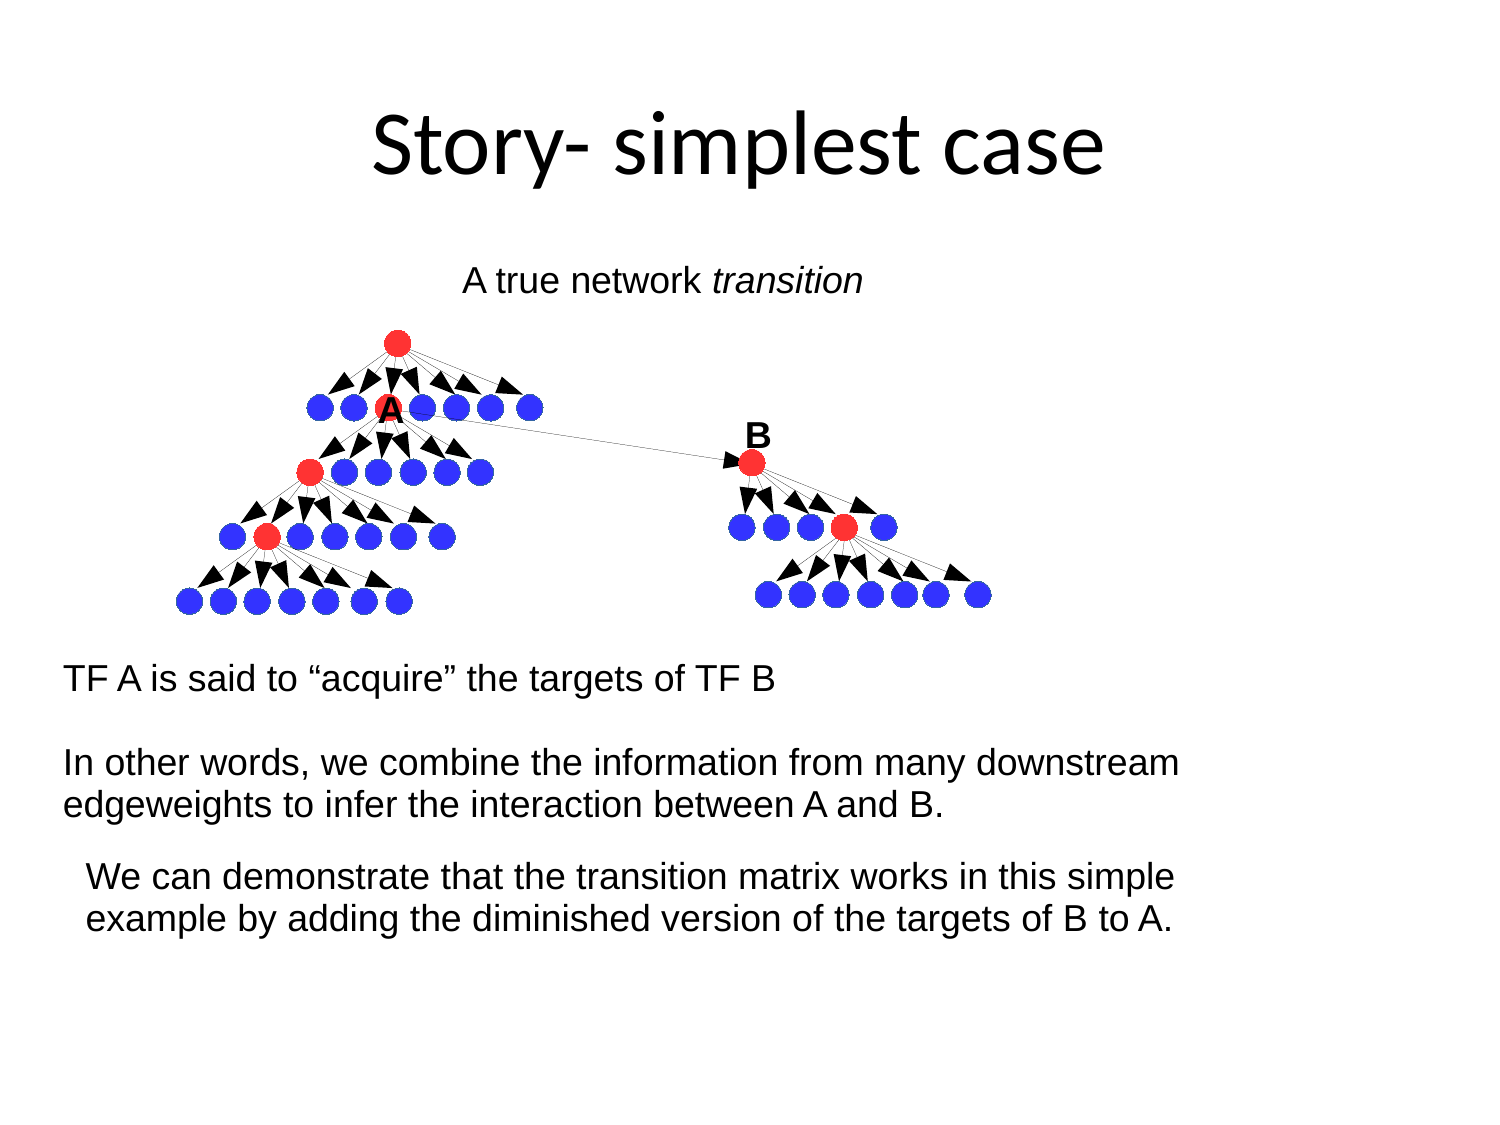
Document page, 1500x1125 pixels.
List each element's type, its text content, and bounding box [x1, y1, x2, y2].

text_box [278, 588, 306, 615]
text_box [210, 588, 237, 615]
text_box [286, 523, 314, 550]
text_box [385, 587, 413, 615]
text_box [253, 523, 281, 550]
text_box A true network transition [447, 252, 918, 310]
text_box [788, 581, 816, 608]
text_box [477, 394, 504, 422]
text_box [755, 581, 782, 608]
text_box [420, 414, 433, 422]
text_box [384, 330, 411, 357]
text_box [822, 581, 850, 608]
text_box TF A is said to “acquire” the targets of TF B In other words, we combine the information from many downstream edgeweights to infer the interaction between A and B. [48, 650, 1233, 859]
text_box [964, 581, 992, 608]
text_box [243, 588, 271, 615]
text_box [467, 459, 494, 486]
text_box [340, 394, 362, 422]
text_box [797, 514, 824, 541]
text_box [870, 514, 898, 541]
text_box [306, 394, 334, 421]
text_box [763, 514, 790, 541]
text_box [331, 458, 358, 486]
text_box [738, 464, 765, 476]
text_box [728, 514, 756, 541]
text_box B [730, 407, 787, 464]
text_box [420, 394, 436, 415]
text_box [516, 394, 544, 421]
text_box [390, 523, 417, 550]
text_box [428, 523, 456, 550]
text_box [399, 458, 427, 486]
text_box [219, 523, 246, 550]
title Story- simplest case [101, 31, 1377, 273]
text_box [922, 581, 950, 608]
text_box [176, 587, 203, 615]
text_box [433, 459, 461, 486]
text_box [312, 588, 340, 615]
text_box [891, 581, 918, 608]
text_box [355, 523, 383, 550]
text_box [350, 588, 378, 615]
text_box [365, 459, 392, 486]
text_box [443, 394, 470, 420]
text_box [857, 581, 884, 608]
text_box A [362, 381, 420, 439]
text_box [831, 514, 858, 541]
text_box We can demonstrate that the transition matrix works in this simple example by adding the diminished version of the targets of B to A. [70, 848, 1208, 947]
text_box [321, 523, 349, 550]
text_box [296, 459, 324, 486]
